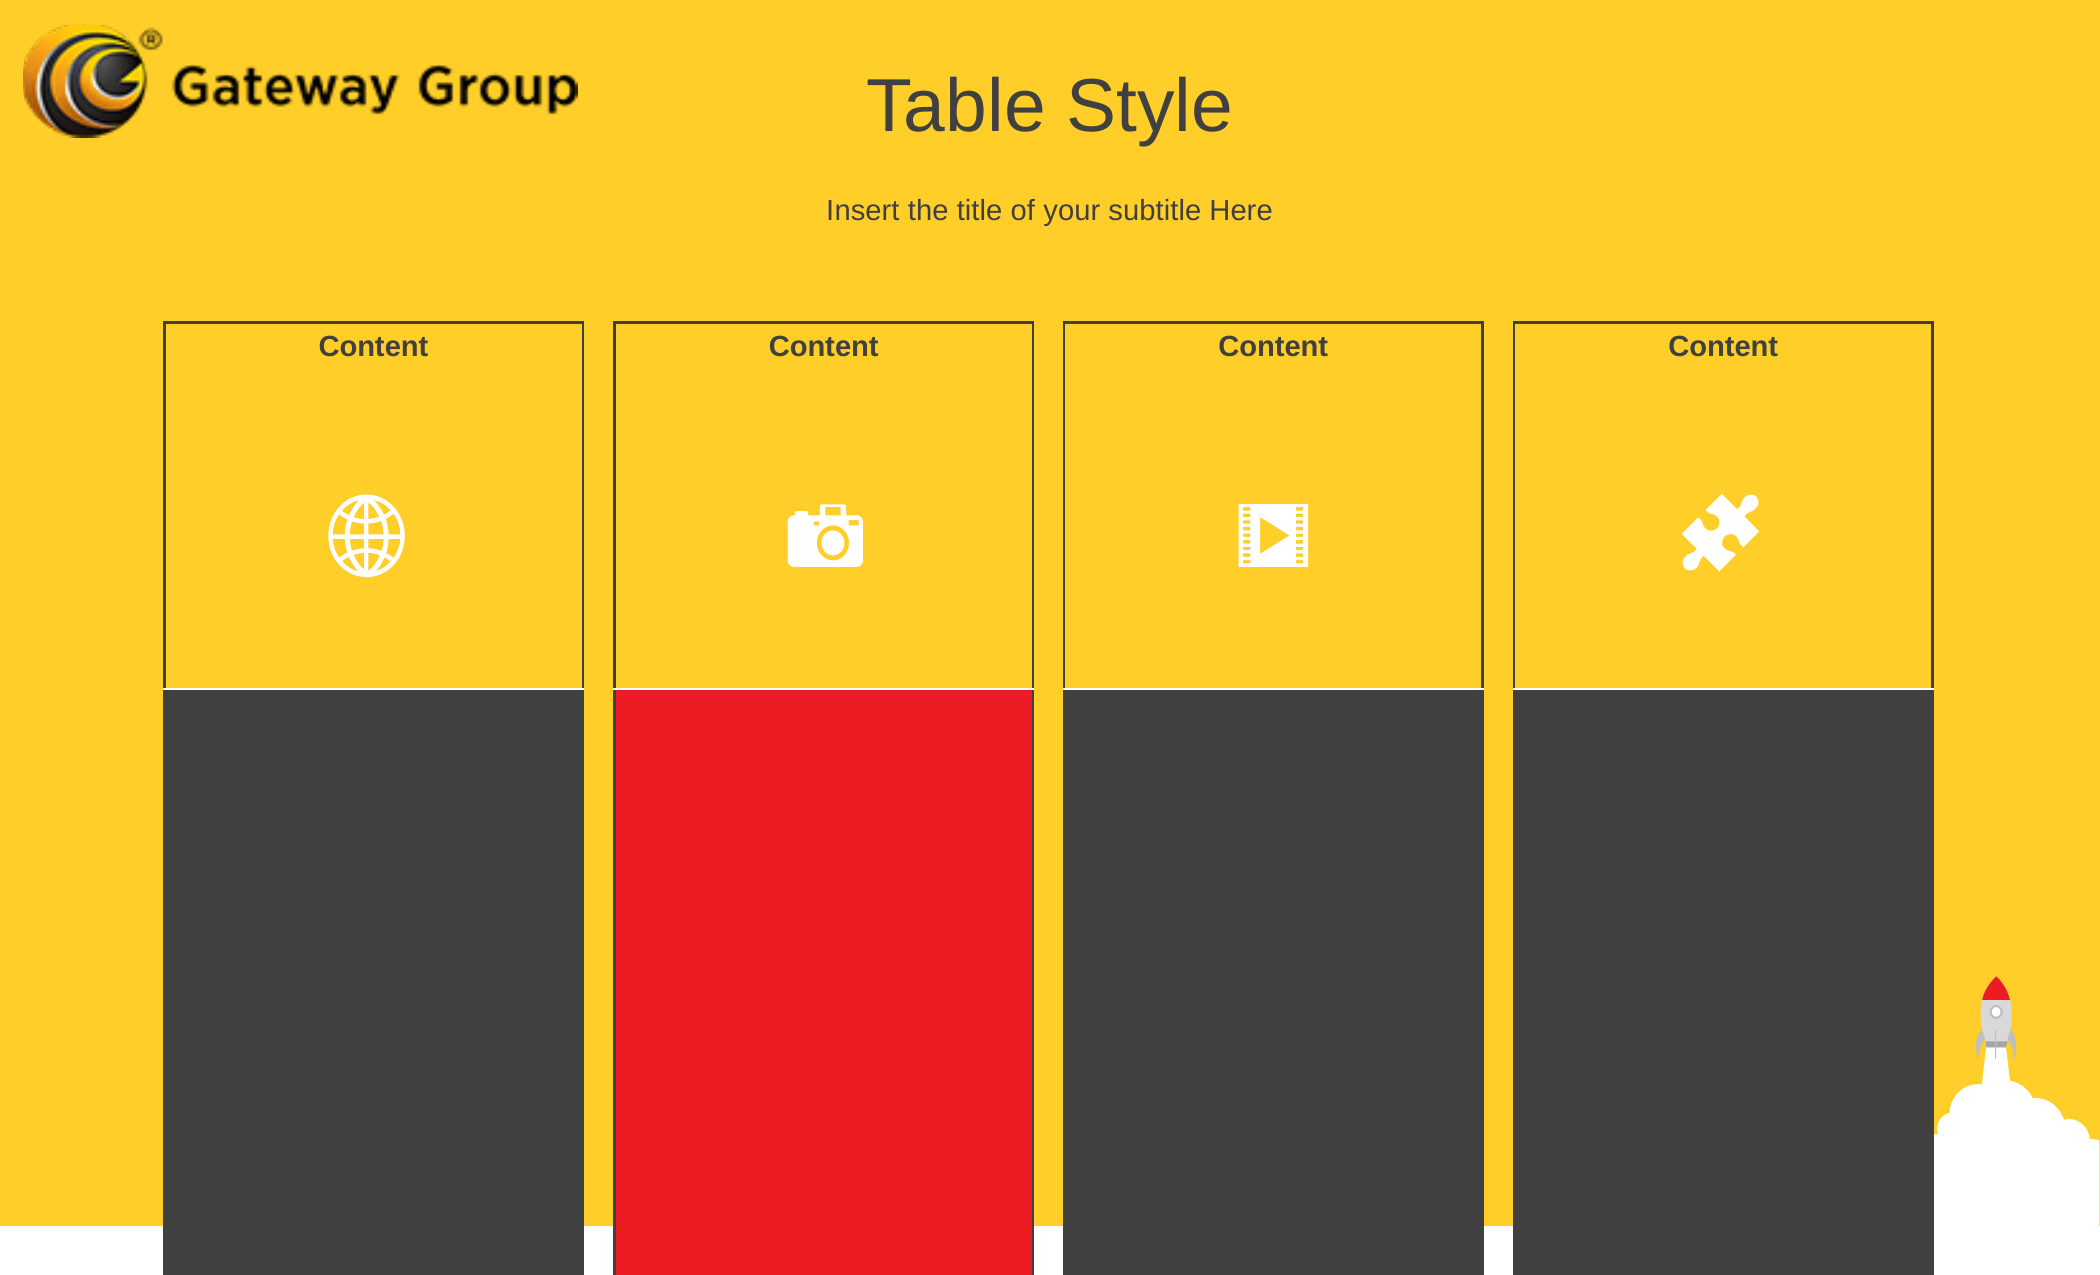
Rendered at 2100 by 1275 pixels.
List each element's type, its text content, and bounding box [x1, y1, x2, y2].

table_header Content [1065, 324, 1481, 688]
table_cell [1065, 690, 1481, 1275]
text_box [1681, 493, 1760, 572]
text_box [1238, 504, 1309, 567]
text_box [328, 494, 405, 578]
table_cell [616, 690, 1032, 1275]
table_header Content [616, 324, 1032, 688]
text_box Table Style [0, 30, 2100, 172]
text_box [787, 504, 863, 567]
table_header Content [166, 324, 582, 688]
table_cell [166, 690, 582, 1275]
text_box Insert the title of your subtitle Here [0, 172, 2100, 245]
picture [23, 24, 578, 138]
table_cell [1515, 690, 1931, 1275]
table_header Content [1515, 324, 1931, 688]
